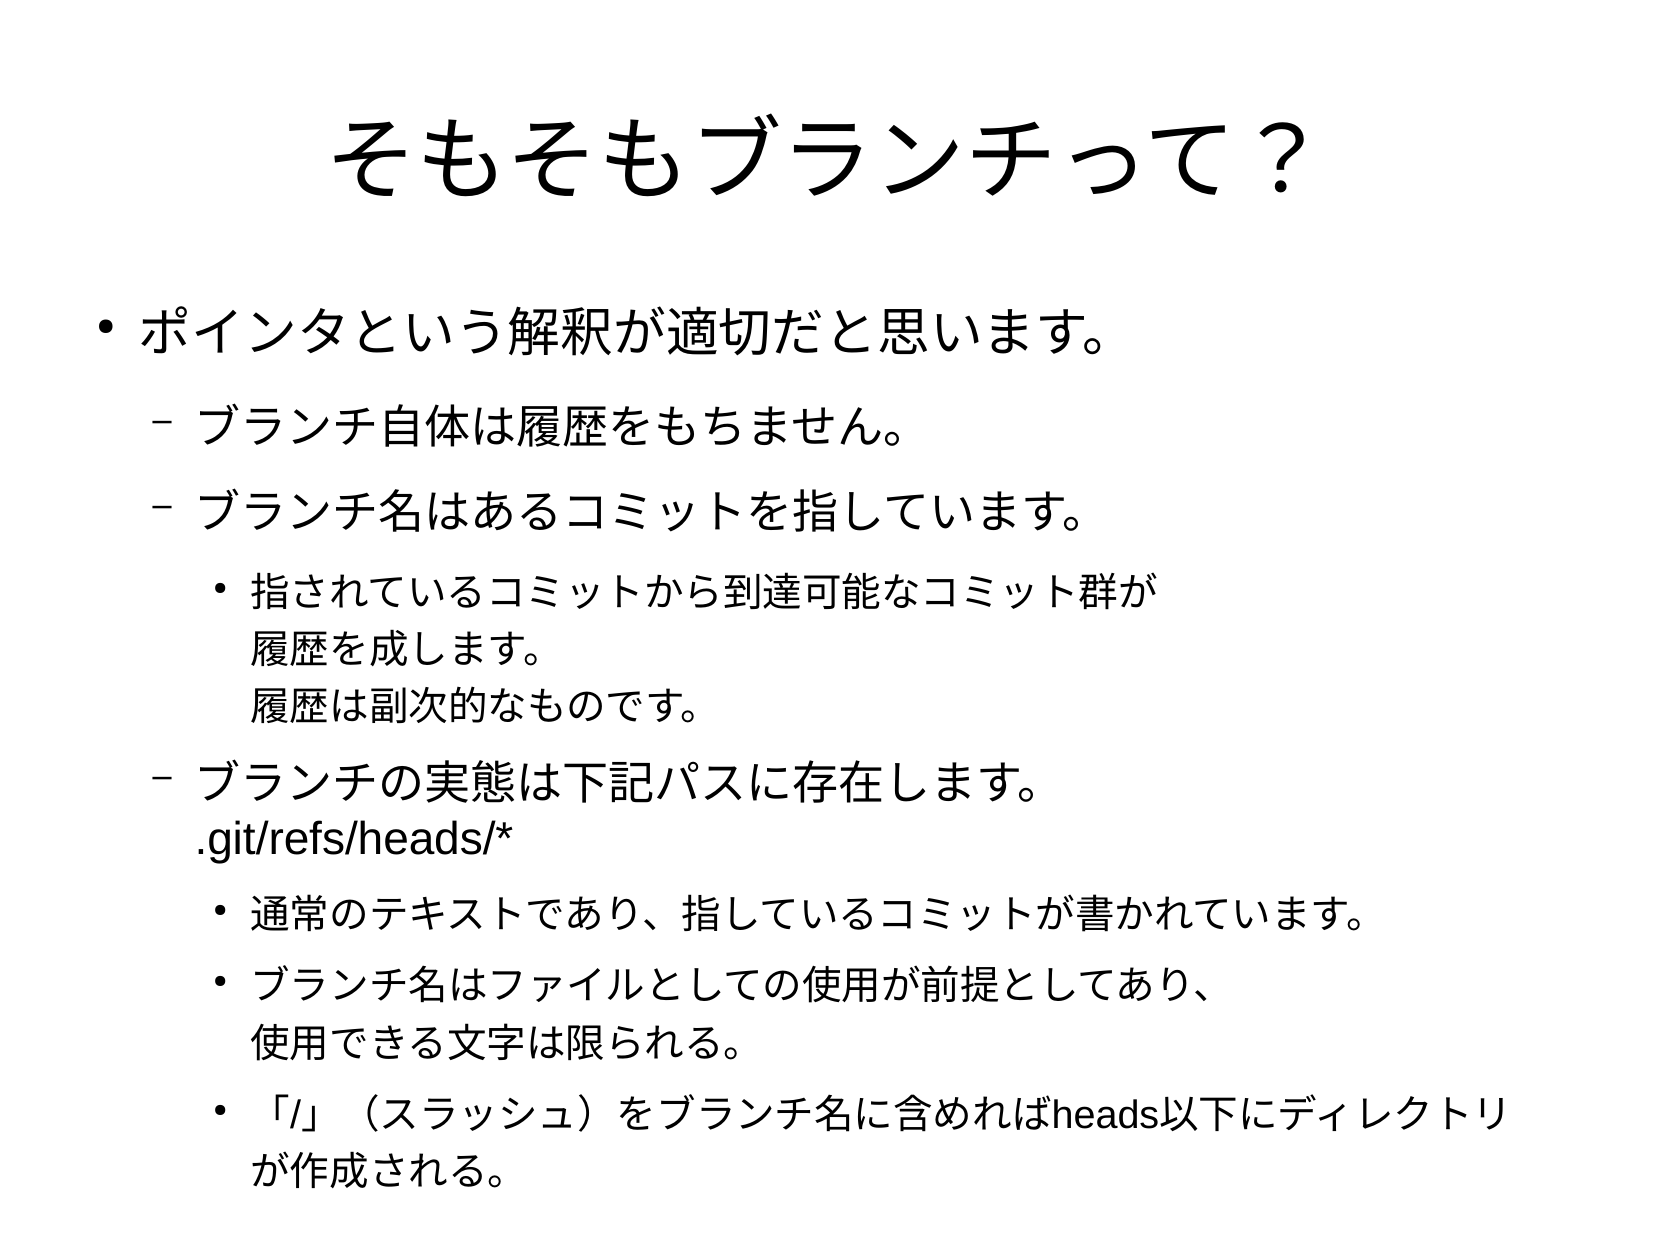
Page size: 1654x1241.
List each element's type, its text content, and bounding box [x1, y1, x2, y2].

list ポインタという解釈が適切だと思います。 ブランチ自体は履歴をもちません。 ブランチ名はあるコミットを指しています。 指されているコミットから到達可能なコミット群が 履歴を成します。 履歴は副次的なものです。 ブランチの実態は下記パスに存在します。 .git/refs/heads/* 通常のテキストであり、指しているコミットが書かれています。 ブランチ名はファイルとしての使用が前提としてあり、 使用できる文字は限られる。 「/」（スラッシュ）をブランチ名に含めればheads以下にディレクトリが作成される。 [82, 290, 1538, 1205]
title そもそもブランチって？ [82, 49, 1571, 257]
